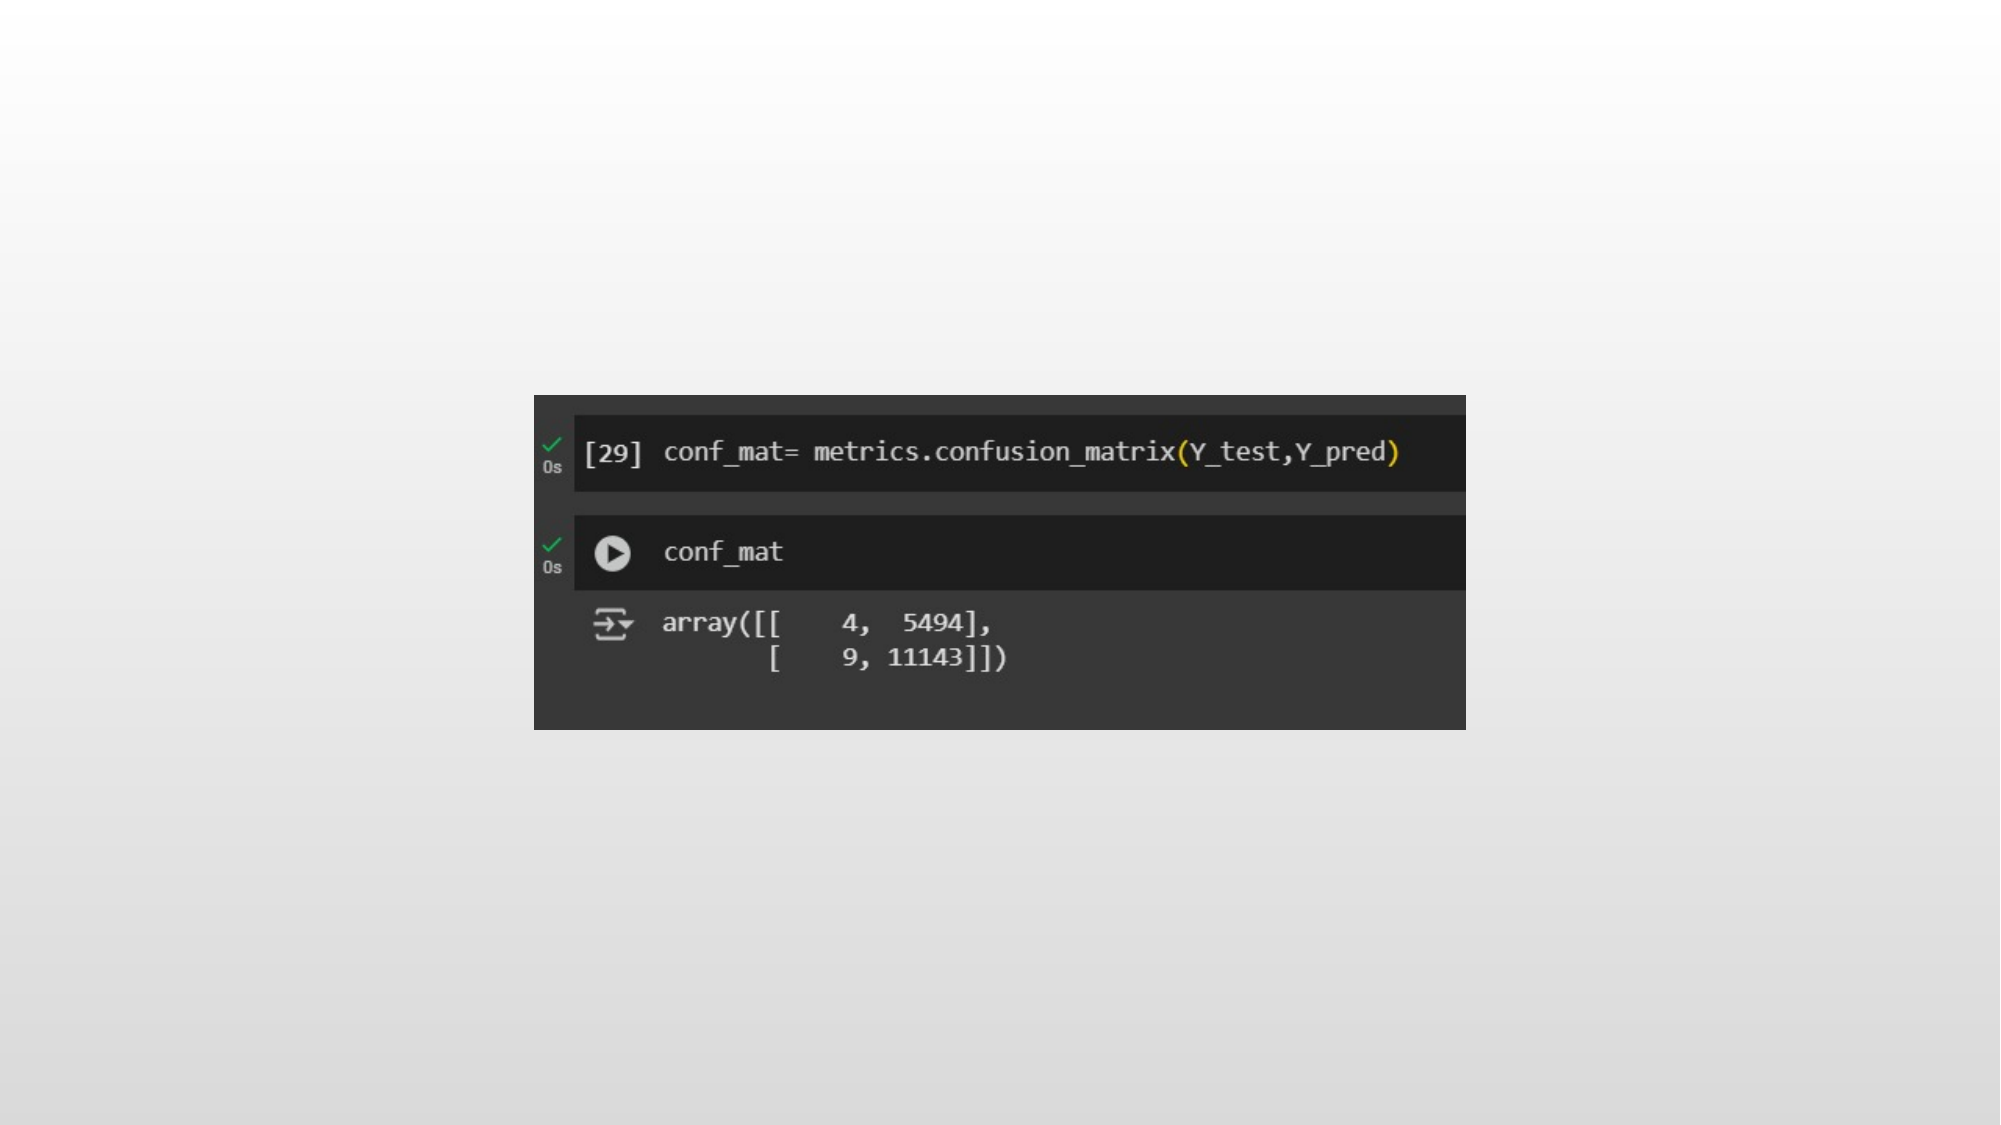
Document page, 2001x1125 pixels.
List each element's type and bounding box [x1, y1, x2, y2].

picture [534, 395, 1466, 730]
